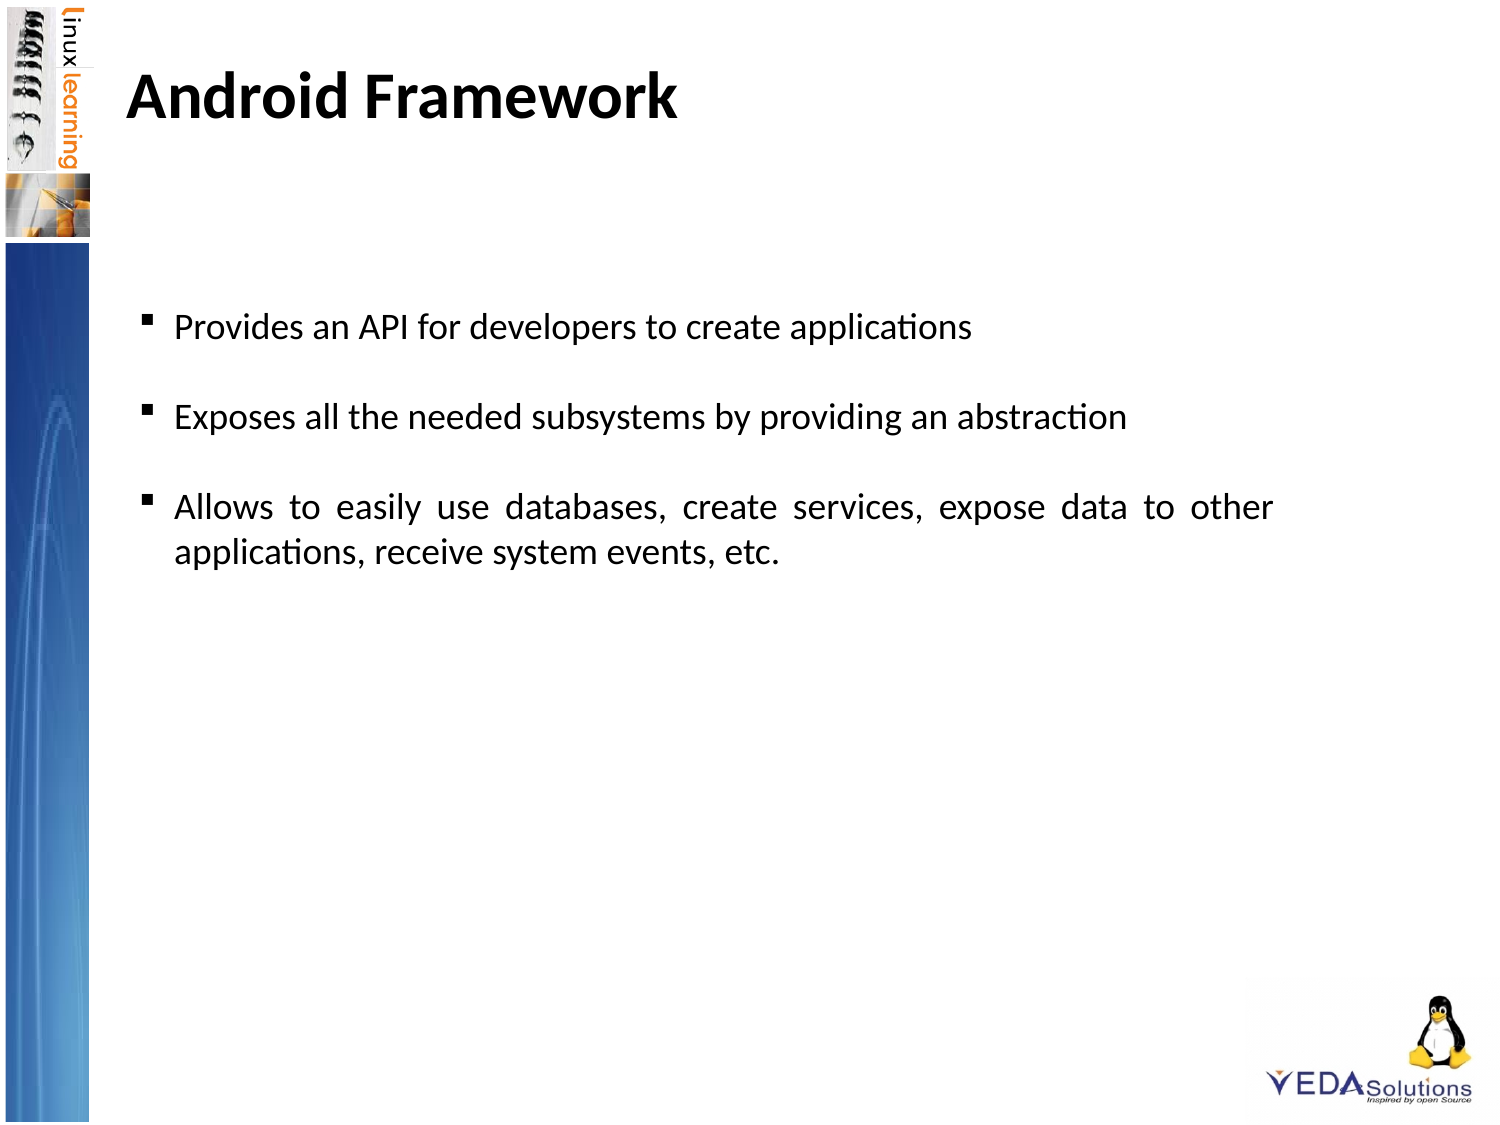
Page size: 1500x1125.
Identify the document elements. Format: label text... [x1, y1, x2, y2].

text_box Android Framework [112, 45, 1425, 197]
picture [5, 0, 97, 237]
picture [5, 243, 89, 1122]
picture [1245, 977, 1500, 1125]
text_box Provides an API for developers to create applications Exposes all the needed subsystems by providing an abstraction Allows to easily use databases, create services, expose data to other applications, receive system events, etc. [123, 249, 1290, 1058]
